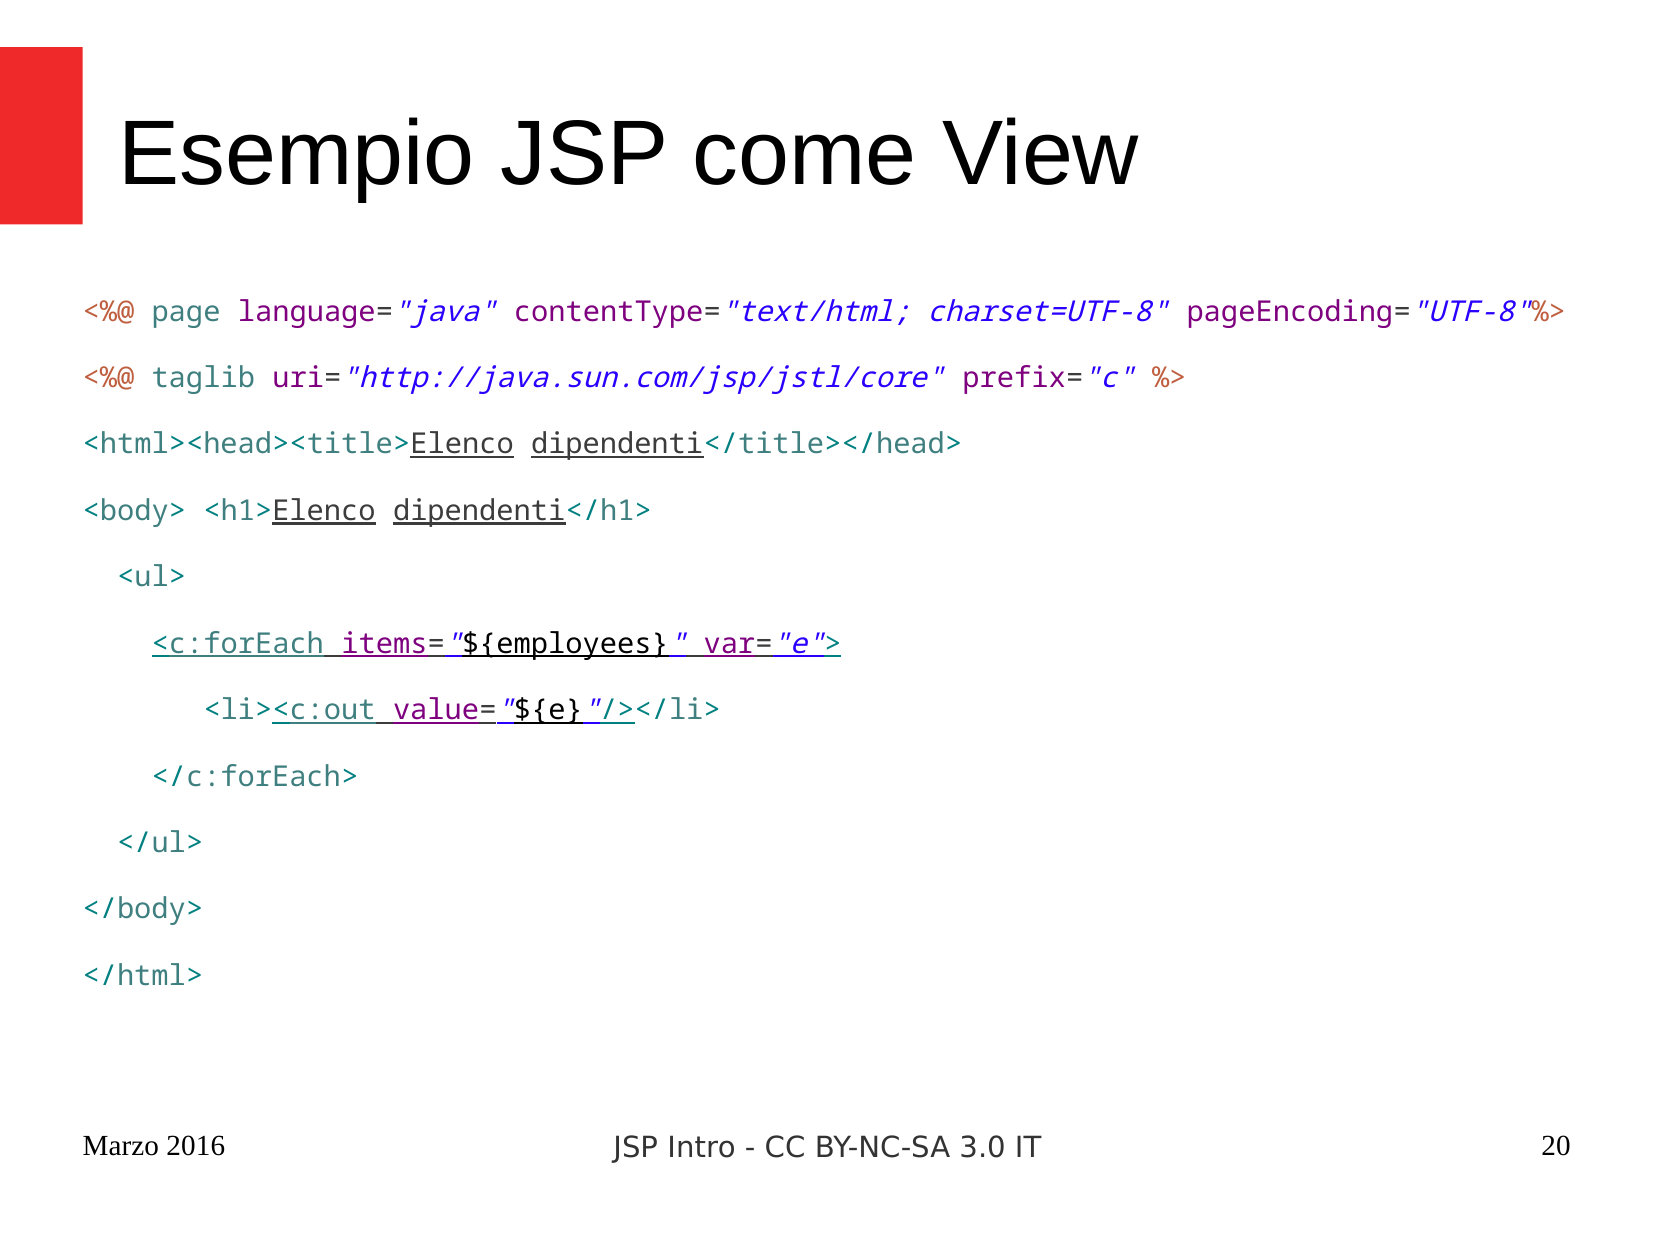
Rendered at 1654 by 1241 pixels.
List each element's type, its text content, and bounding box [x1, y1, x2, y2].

list <%@ page language="java" contentType="text/html; charset=UTF-8" pageEncoding="UTF-8"%> <%@ taglib uri="http://java.sun.com/jsp/jstl/core" prefix="c" %> <html><head><title>Elenco dipendenti</title></head> <body> <h1>Elenco dipendenti</h1> <ul> <c:forEach items="${employees}" var="e"> <li><c:out value="${e}"/></li> </c:forEach> </ul> </body> </html> [82, 290, 1571, 1010]
title Esempio JSP come View [118, 49, 1607, 257]
